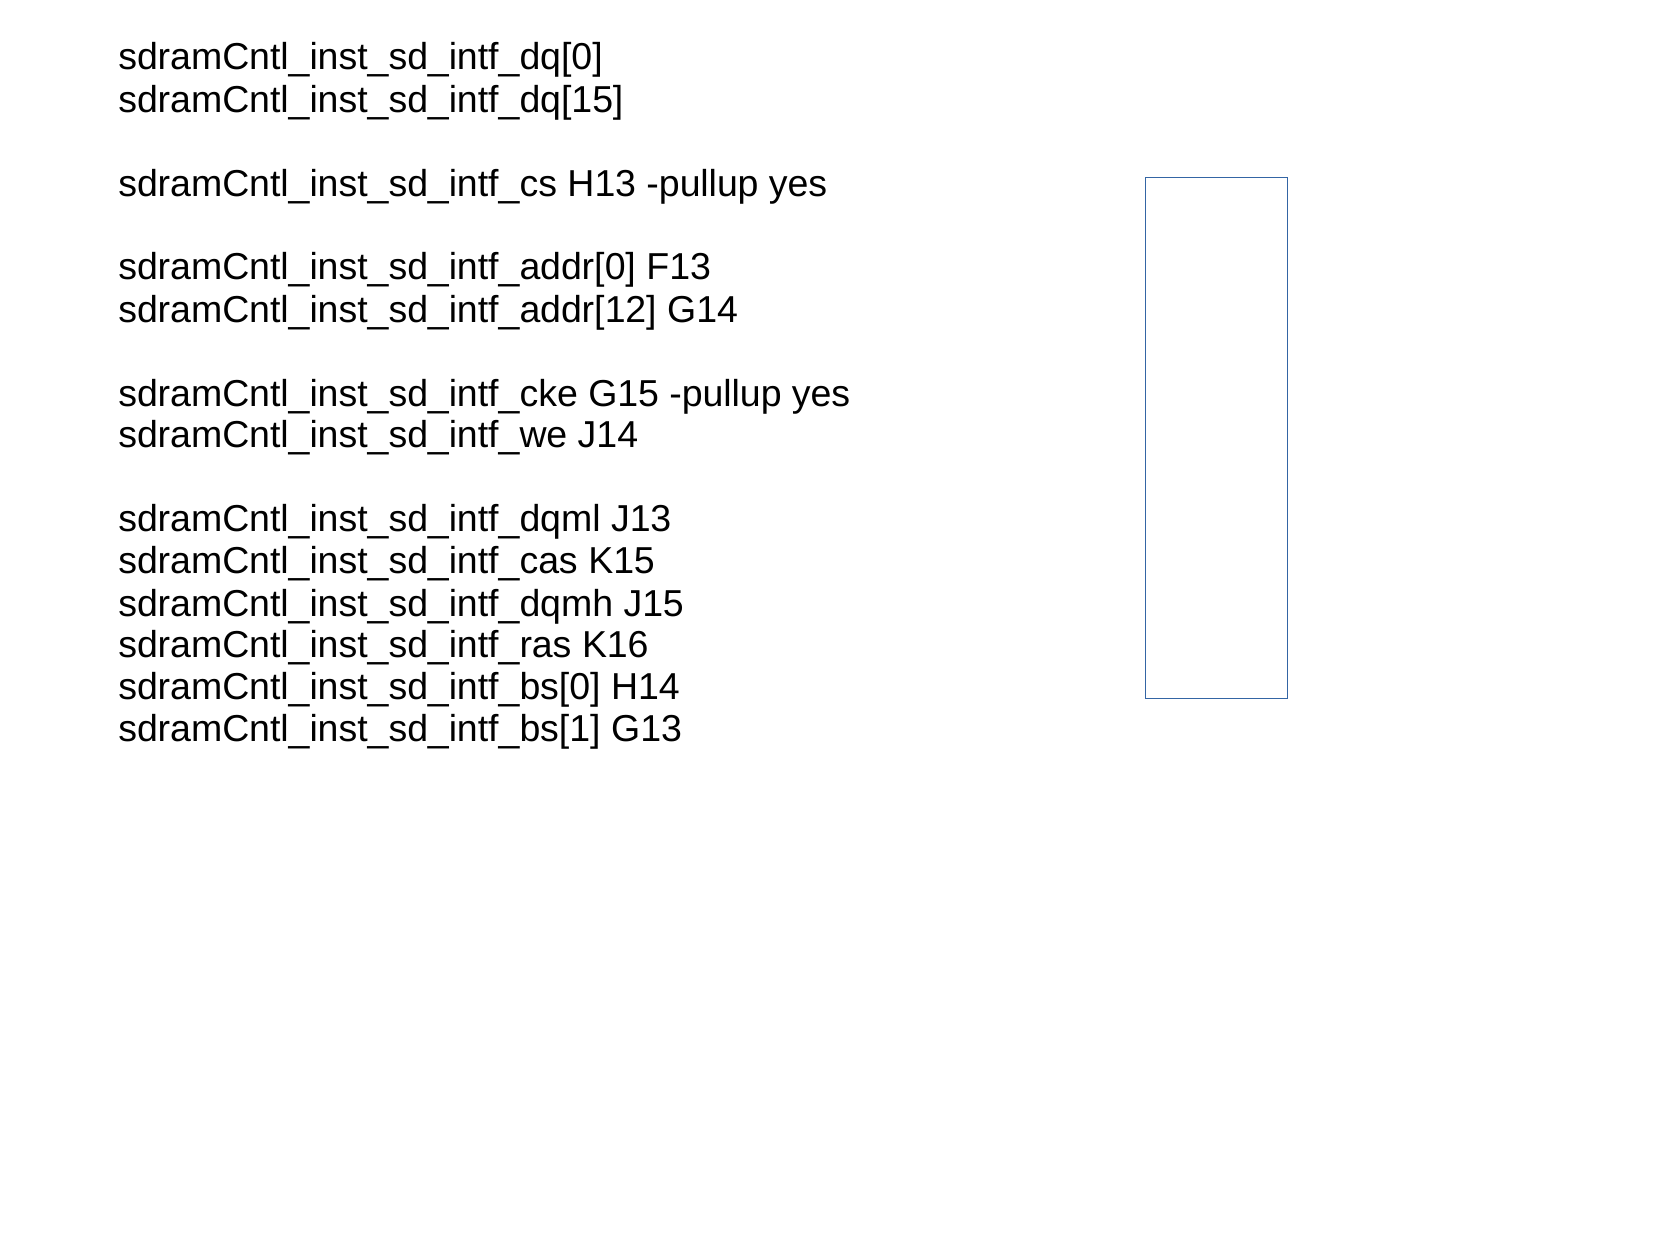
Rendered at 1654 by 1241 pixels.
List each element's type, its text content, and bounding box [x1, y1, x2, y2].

text_box sdramCntl_inst_sd_intf_dq[0] sdramCntl_inst_sd_intf_dq[15] sdramCntl_inst_sd_intf_cs H13 -pullup yes sdramCntl_inst_sd_intf_addr[0] F13 sdramCntl_inst_sd_intf_addr[12] G14 sdramCntl_inst_sd_intf_cke G15 -pullup yes sdramCntl_inst_sd_intf_we J14 sdramCntl_inst_sd_intf_dqml J13 sdramCntl_inst_sd_intf_cas K15 sdramCntl_inst_sd_intf_dqmh J15 sdramCntl_inst_sd_intf_ras K16 sdramCntl_inst_sd_intf_bs[0] H14 sdramCntl_inst_sd_intf_bs[1] G13 [103, 28, 866, 758]
